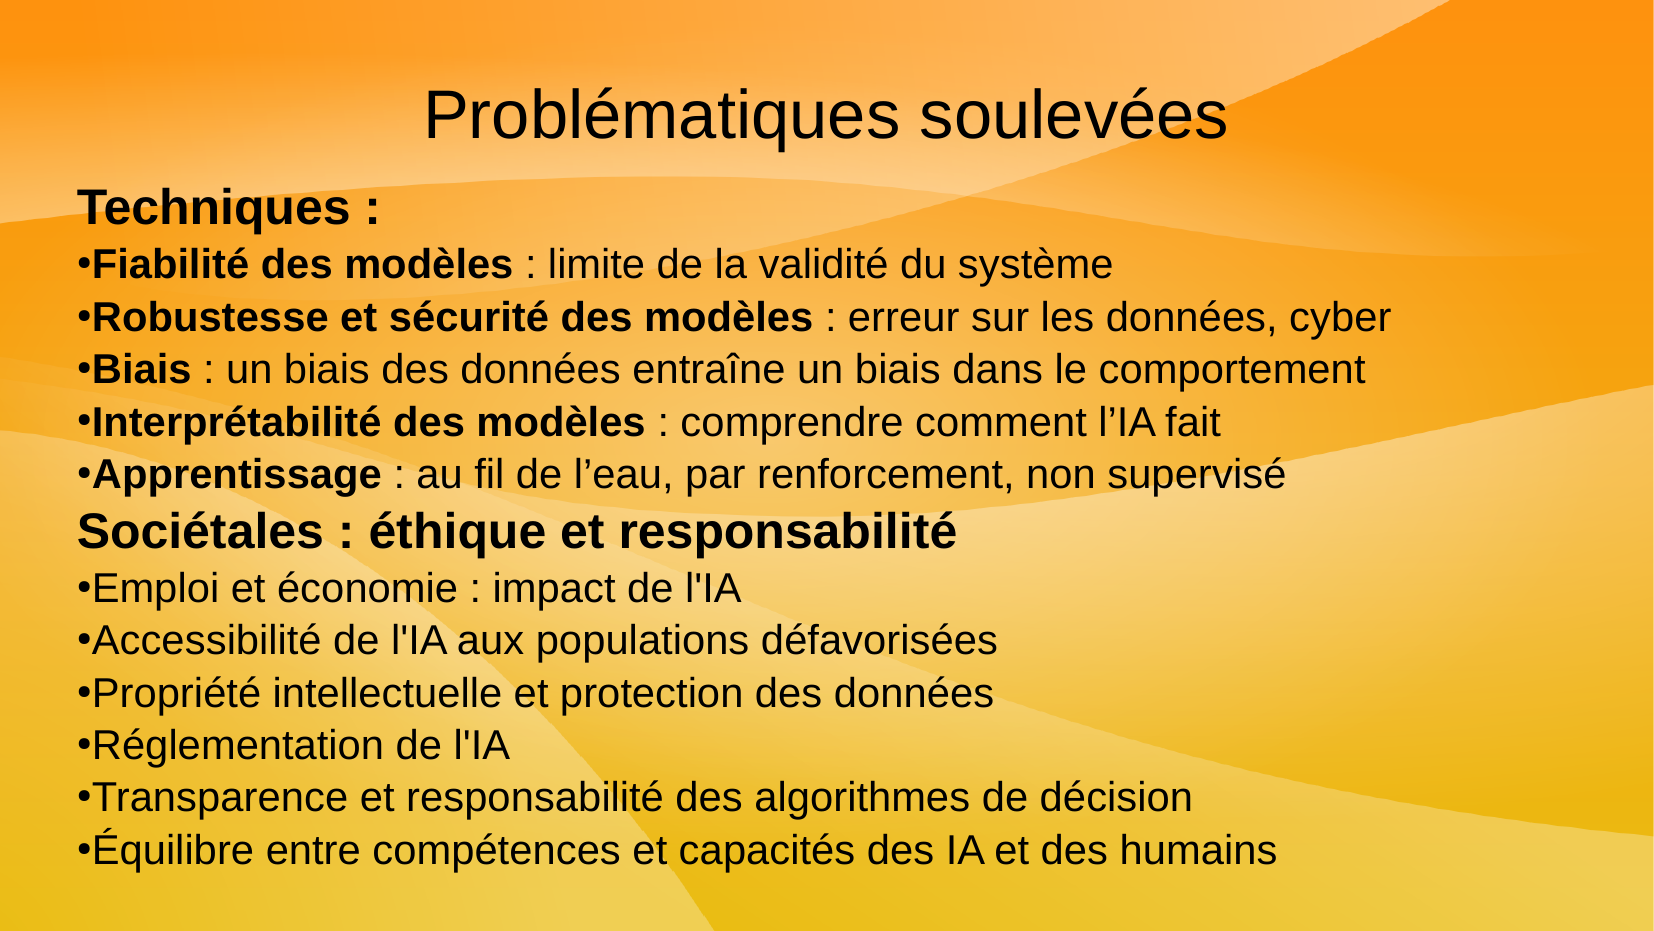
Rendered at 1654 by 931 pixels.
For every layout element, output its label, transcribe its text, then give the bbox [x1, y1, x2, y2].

picture [0, 0, 1654, 931]
title Problématiques soulevées [82, 37, 1571, 193]
subtitle Techniques : Fiabilité des modèles : limite de la validité du système Robustesse et sécurité des modèles : erreur sur les données, cyber Biais : un biais des données entraîne un biais dans le comportement Interprétabilité des modèles : comprendre comment l’IA fait Apprentissage : au fil de l’eau, par renforcement, non supervisé Sociétales : éthique et responsabilité Emploi et économie : impact de l'IA Accessibilité de l'IA aux populations défavorisées Propriété intellectuelle et protection des données Réglementation de l'IA Transparence et responsabilité des algorithmes de décision Équilibre entre compétences et capacités des IA et des humains [76, 179, 1565, 931]
